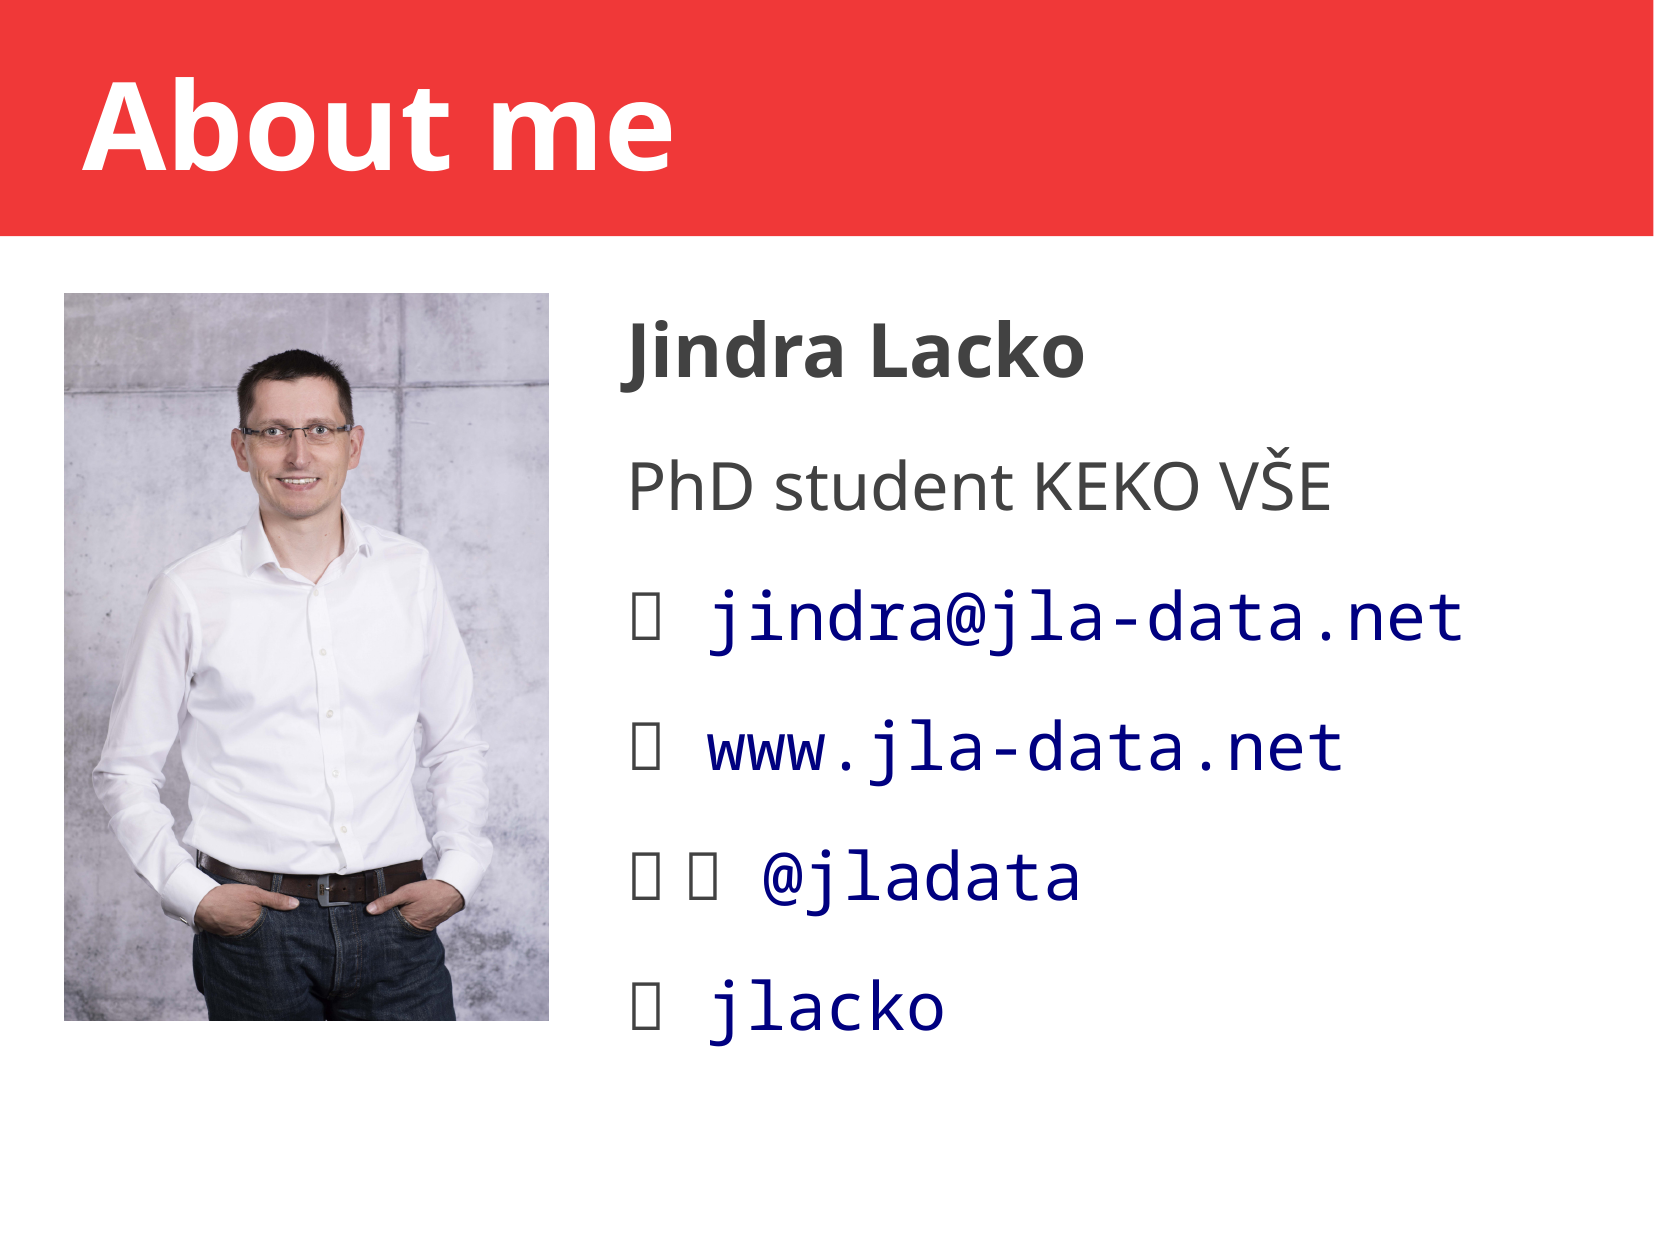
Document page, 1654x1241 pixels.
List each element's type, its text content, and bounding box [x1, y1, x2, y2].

list Jindra Lacko PhD student KEKO VŠE  jindra@jla-data.net  www.jla-data.net   @jladata  jlacko [555, 297, 1599, 1063]
picture [64, 293, 549, 1021]
title About me [82, 19, 1571, 227]
